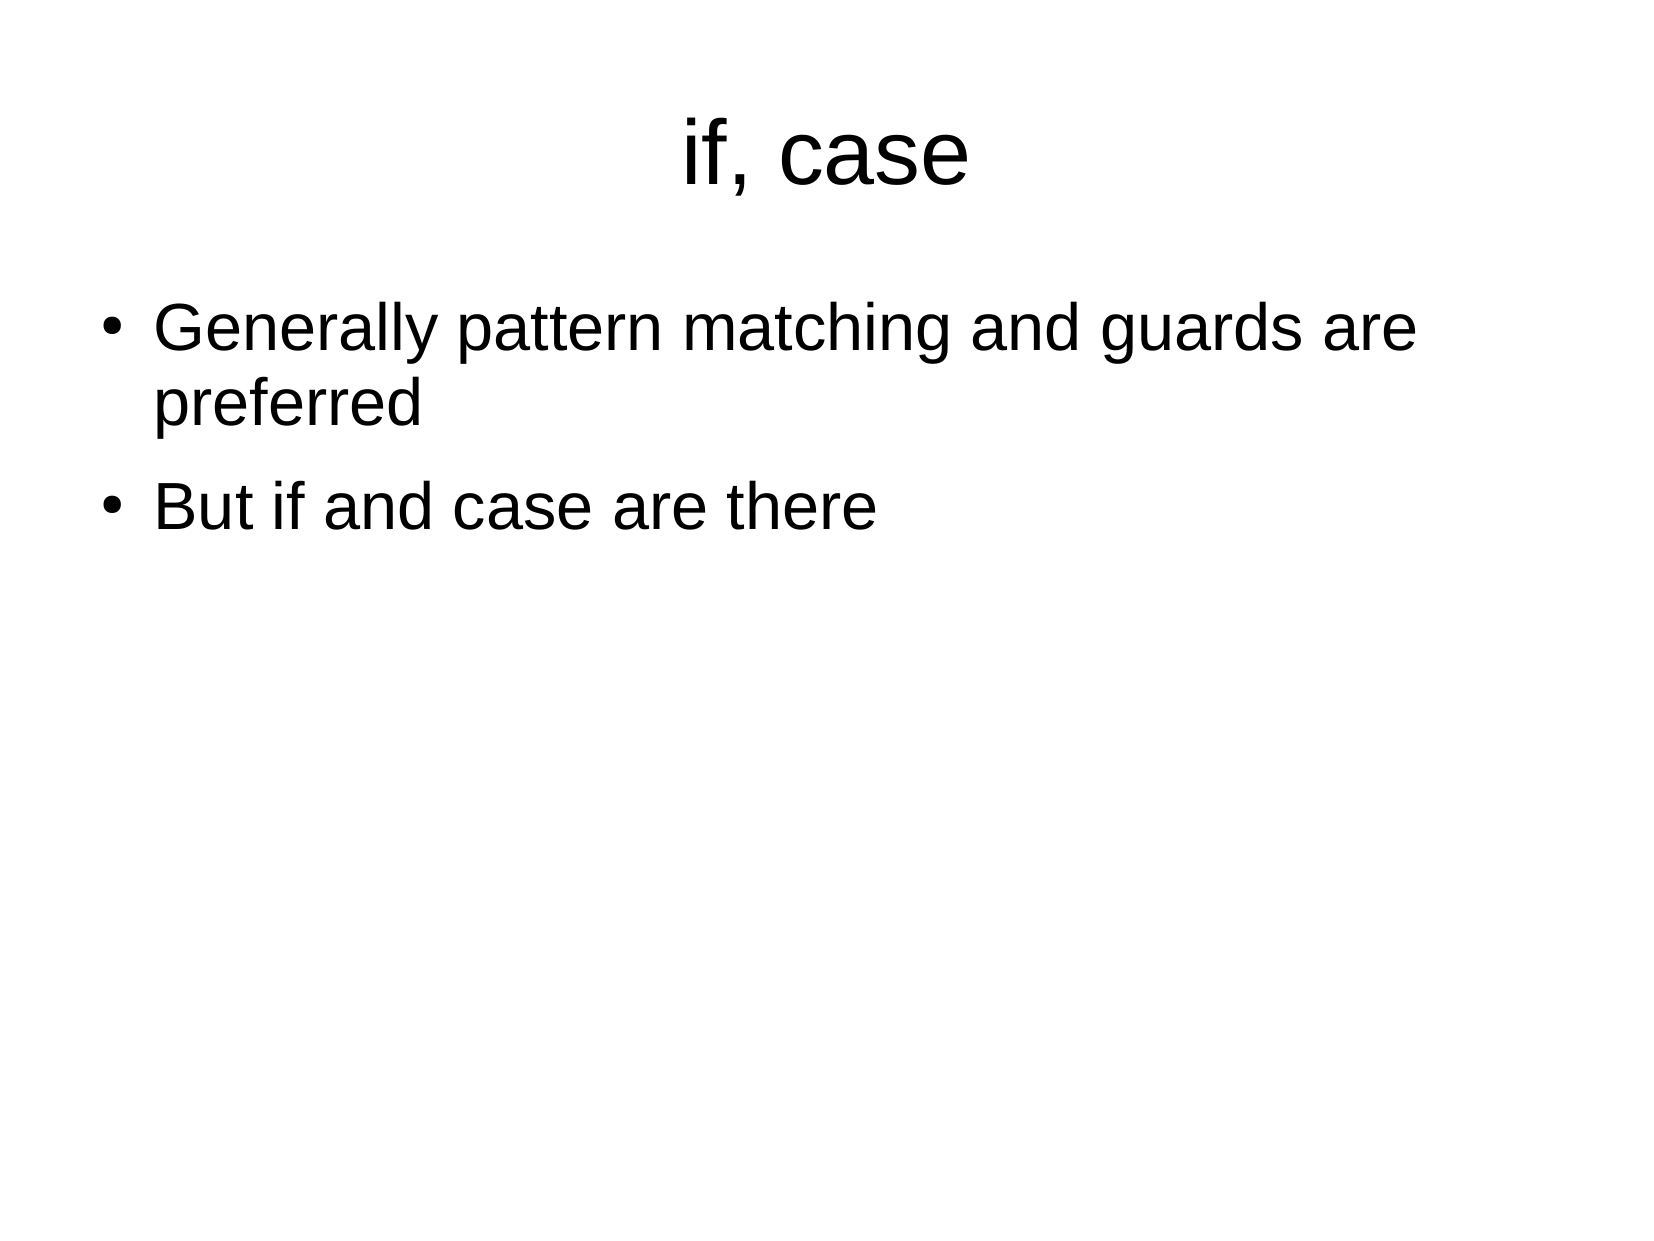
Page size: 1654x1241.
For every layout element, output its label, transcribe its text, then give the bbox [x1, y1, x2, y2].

list Generally pattern matching and guards are preferred But if and case are there [82, 290, 1571, 1094]
title if, case [82, 56, 1571, 250]
